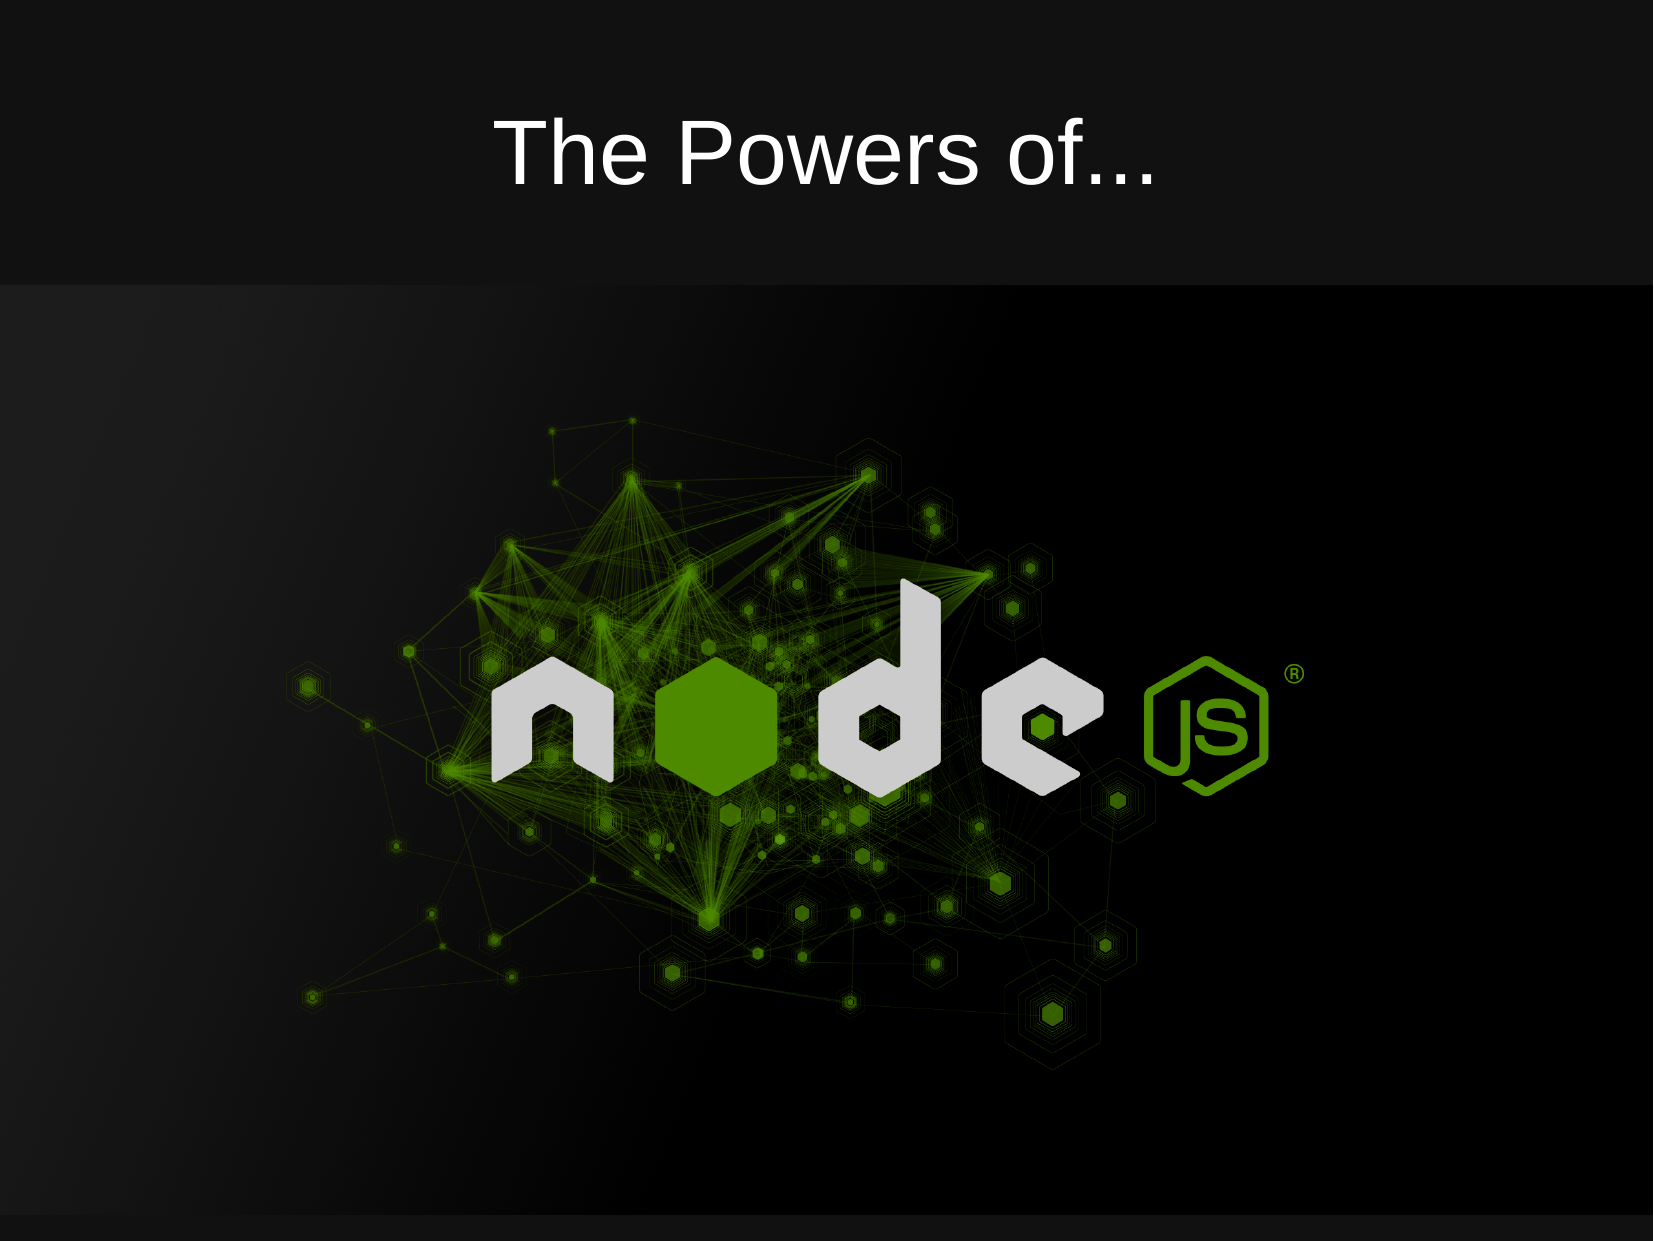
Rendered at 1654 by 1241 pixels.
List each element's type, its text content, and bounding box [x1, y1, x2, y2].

title The Powers of... [82, 49, 1571, 257]
picture [0, 285, 1653, 1216]
